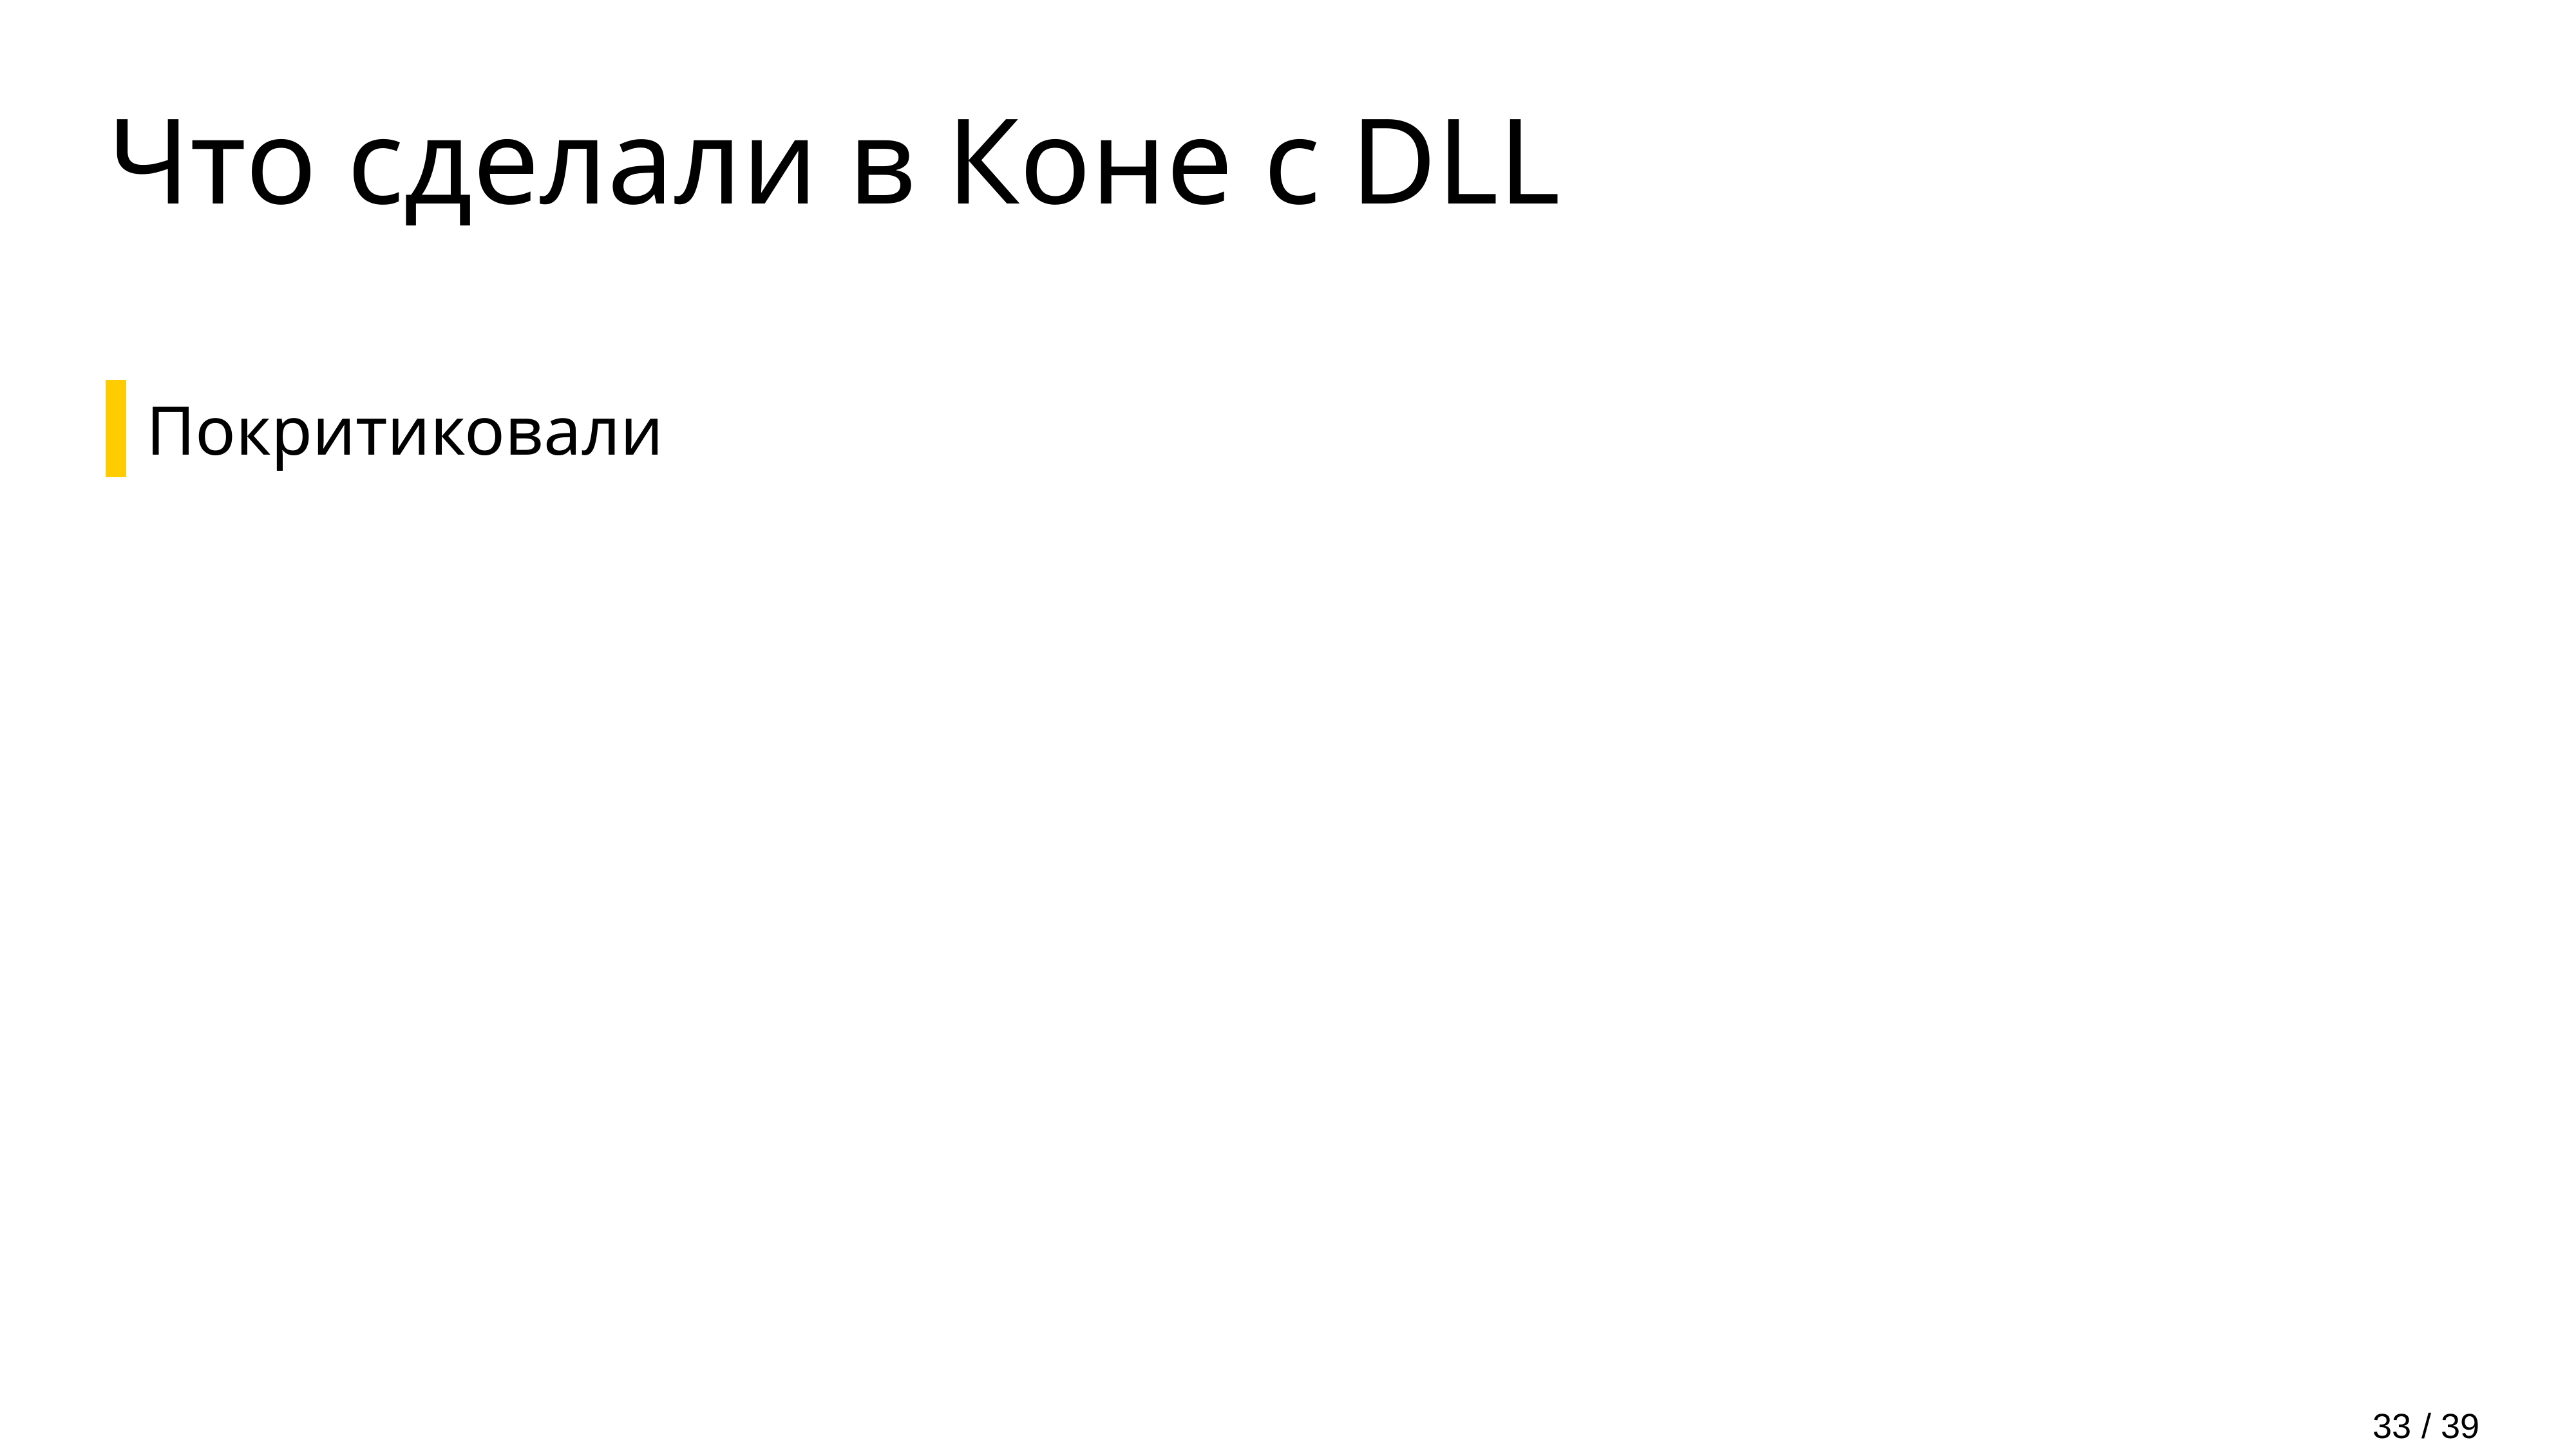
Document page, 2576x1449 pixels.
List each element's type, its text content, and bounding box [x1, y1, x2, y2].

text_box <number> / 39 [2363, 1402, 2576, 1449]
text_box Покритиковали [96, 364, 2512, 1419]
title Что сделали в Коне с DLL [108, 80, 2468, 242]
